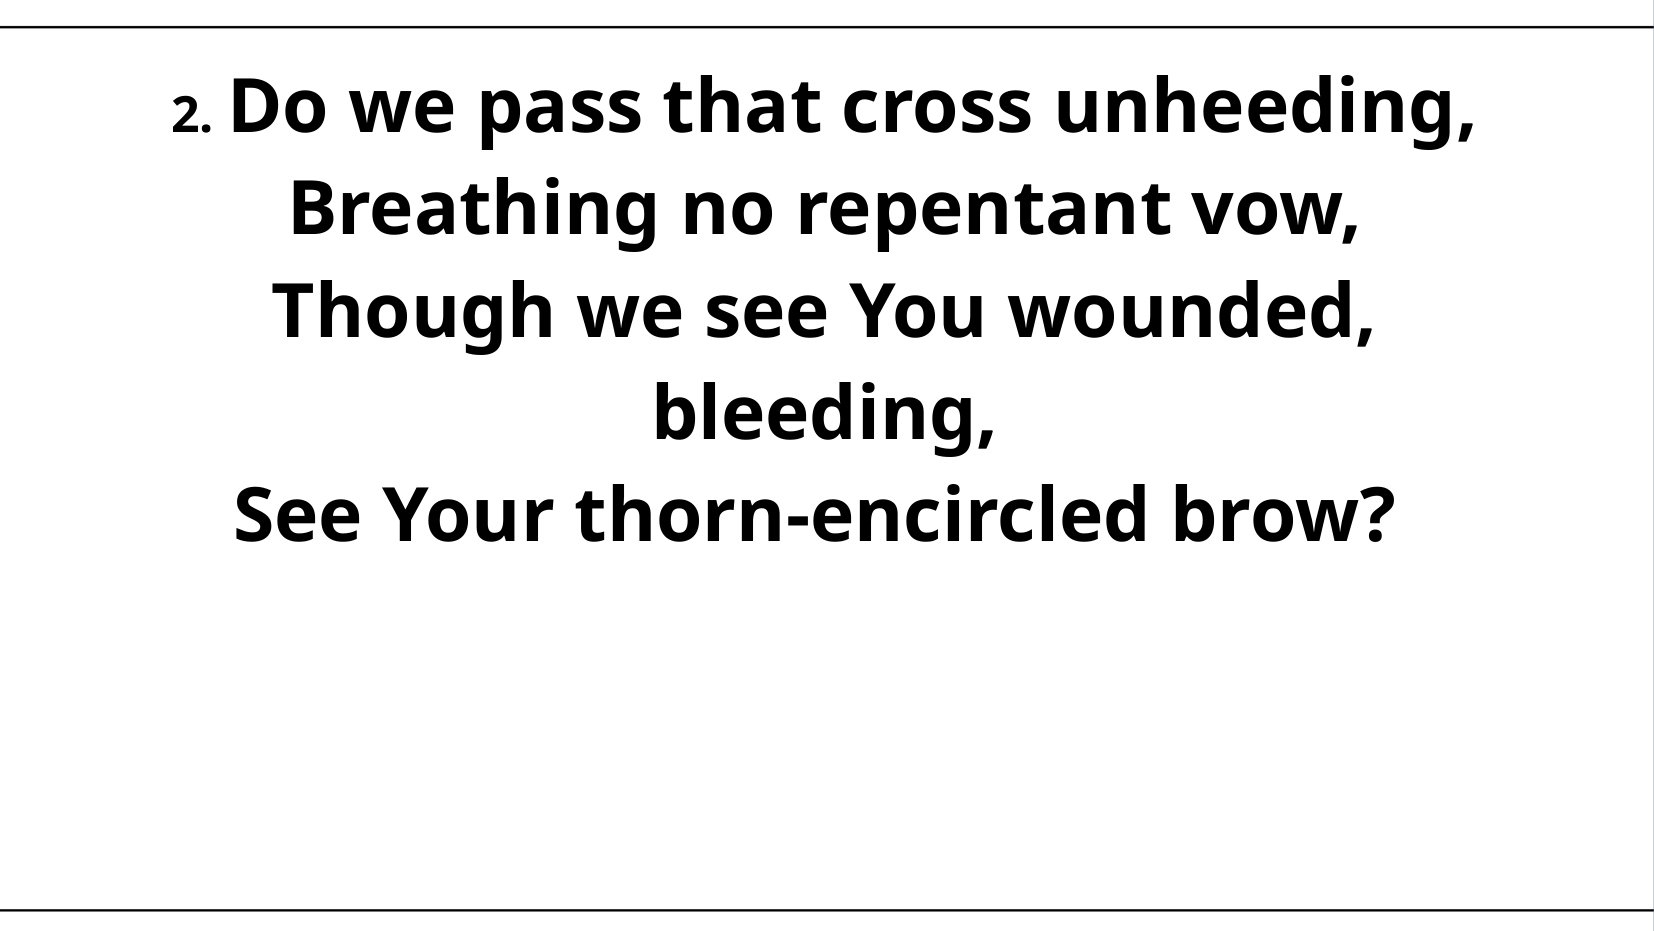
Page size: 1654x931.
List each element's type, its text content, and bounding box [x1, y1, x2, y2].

picture [0, 0, 1654, 931]
text_box 2. Do we pass that cross unheeding, Breathing no repentant vow, Though we see You wounded, bleeding, See Your thorn-encircled brow? [90, 45, 1561, 460]
